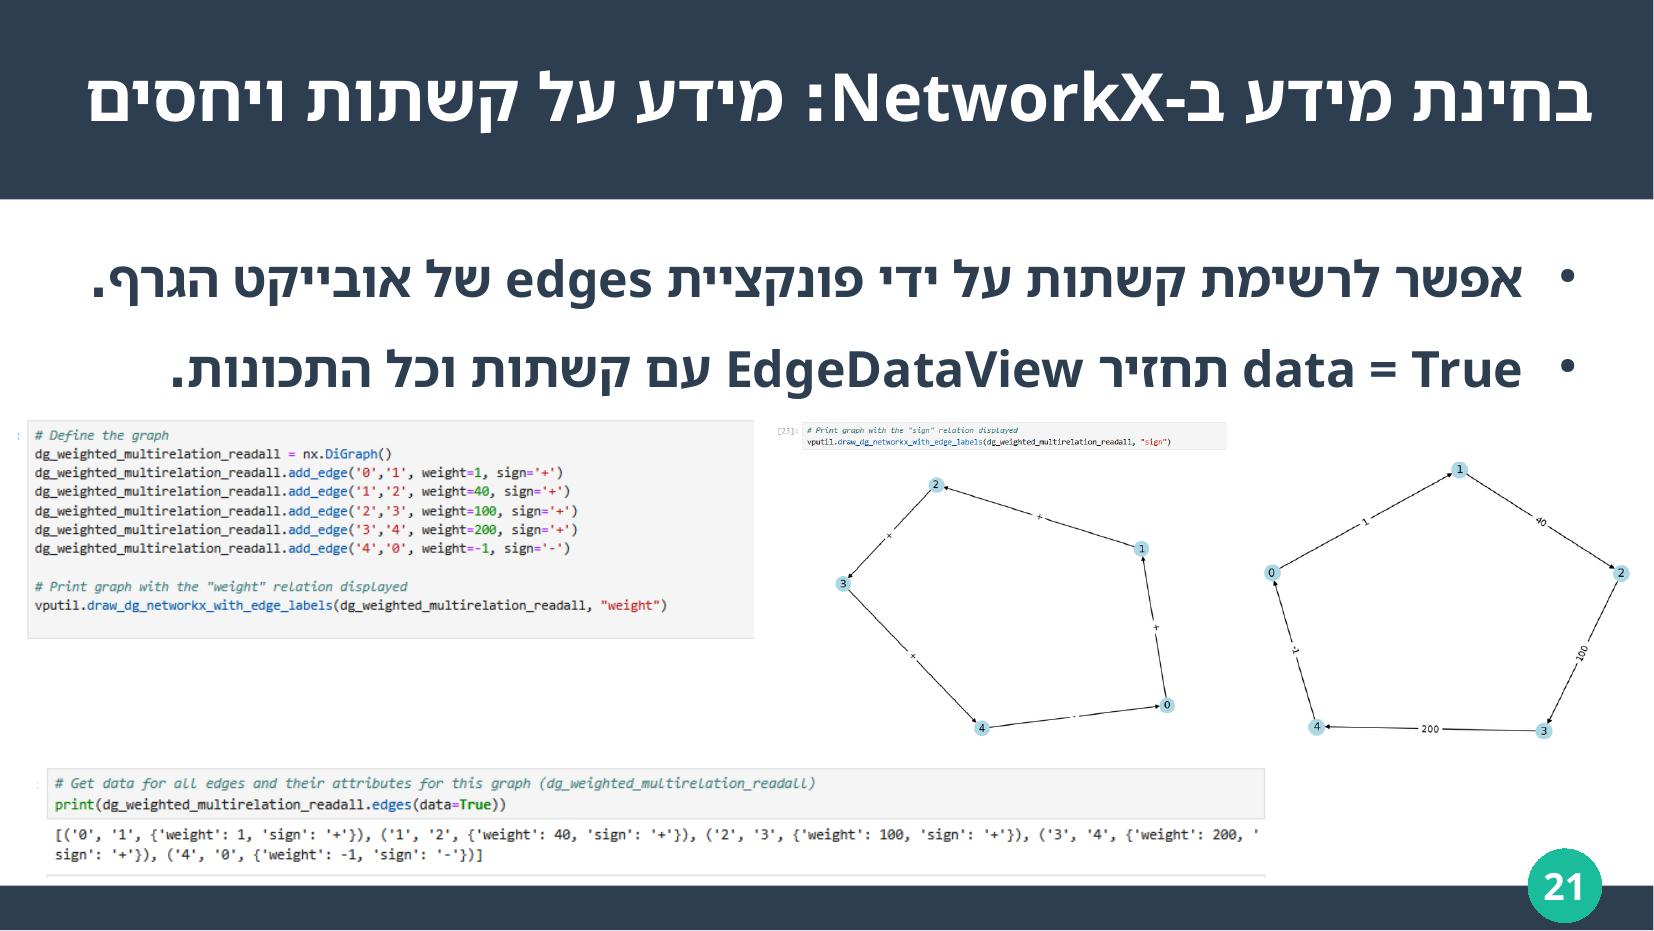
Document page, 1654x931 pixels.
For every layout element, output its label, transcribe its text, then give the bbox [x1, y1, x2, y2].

picture [18, 412, 754, 646]
title בחינת מידע ב-NetworkX: מידע על קשתות ויחסים [58, 36, 1595, 155]
list אפשר לרשימת קשתות על ידי פונקציית edges של אובייקט הגרף. data = True תחזיר EdgeDataView עם קשתות וכל התכונות. [58, 243, 1595, 864]
picture [37, 757, 1269, 877]
picture [768, 412, 1227, 750]
picture [1237, 446, 1640, 750]
